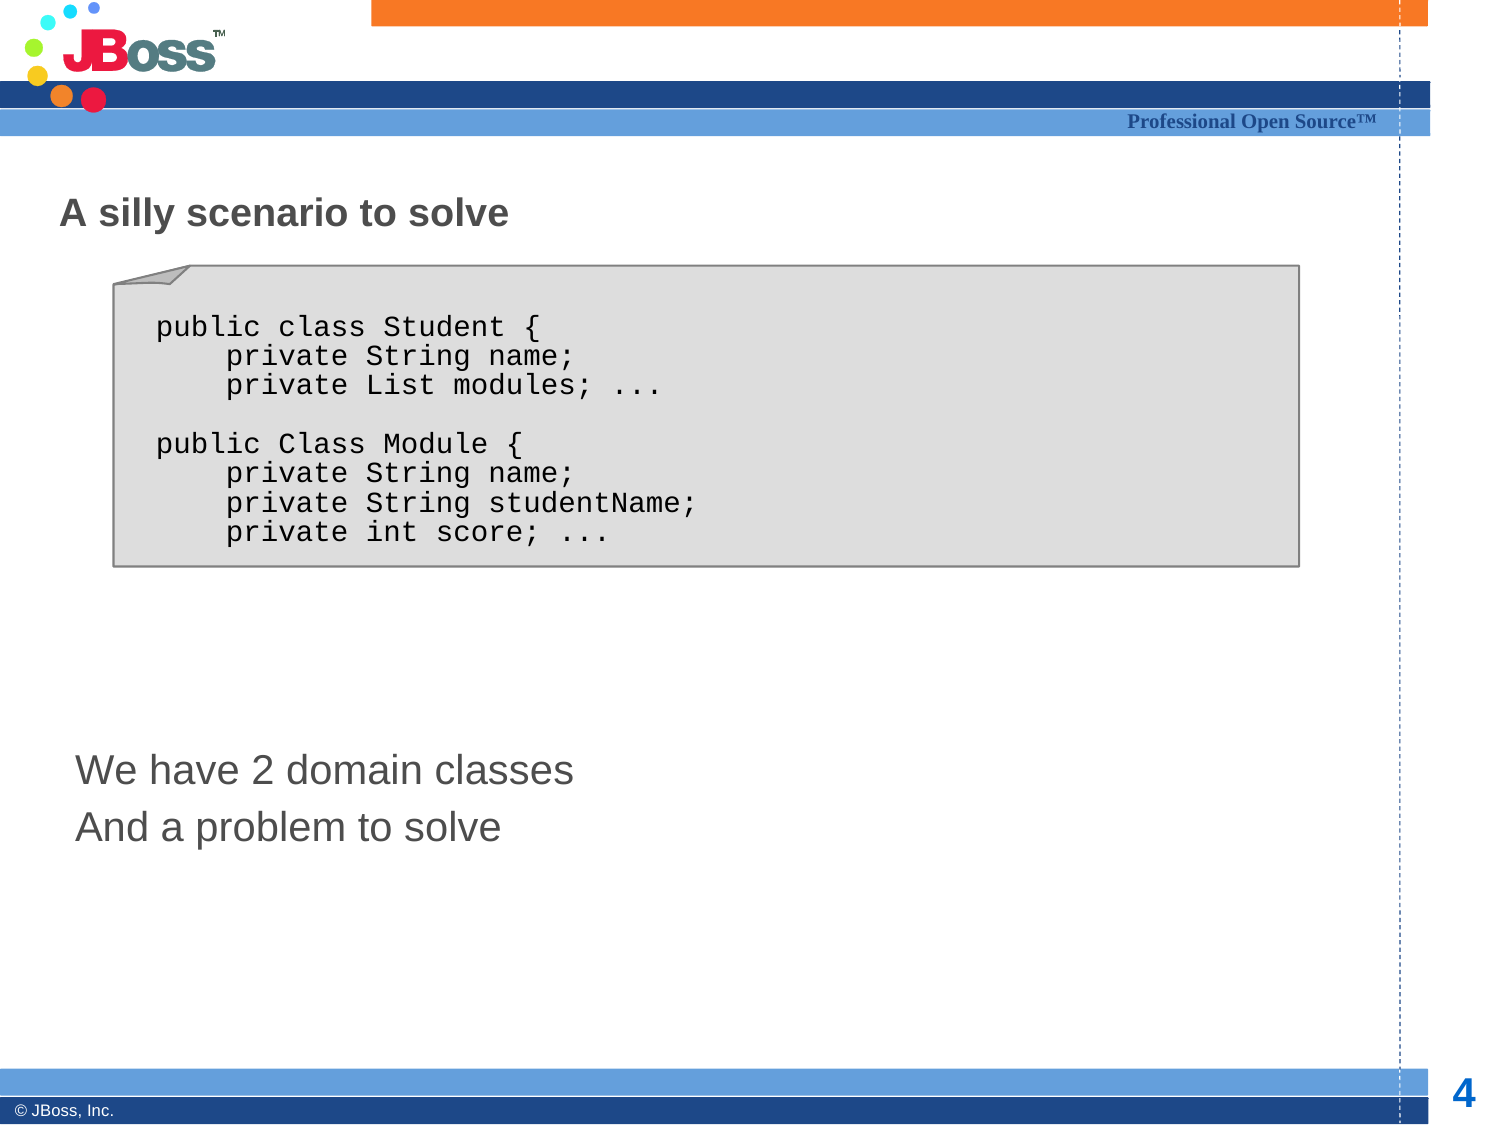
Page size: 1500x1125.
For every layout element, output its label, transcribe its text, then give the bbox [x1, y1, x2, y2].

text_box [113, 265, 1300, 567]
text_box public class Student { private String name; private List modules; ... public Class Module { private String name; private String studentName; private int score; ... [141, 282, 1275, 556]
subtitle We have 2 domain classes And a problem to solve [75, 590, 1425, 1006]
title A silly scenario to solve [59, 129, 1347, 296]
